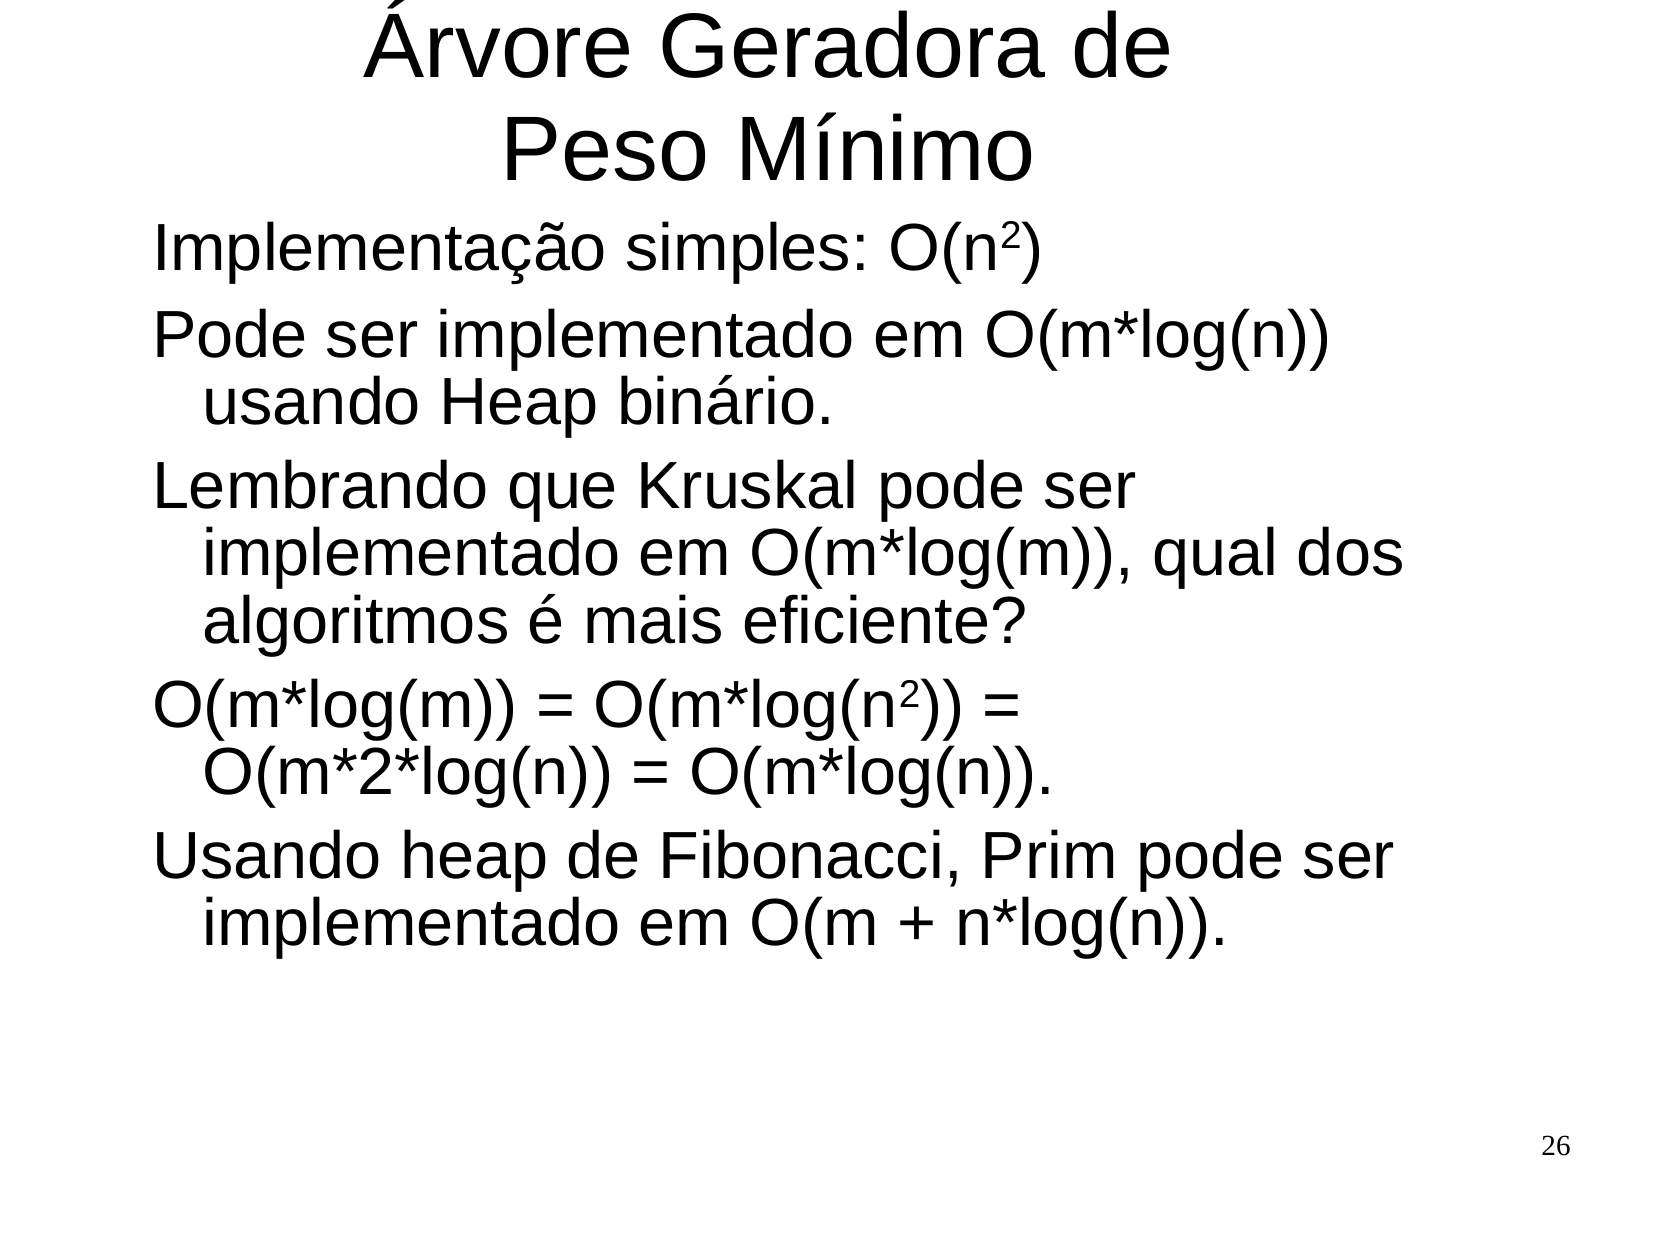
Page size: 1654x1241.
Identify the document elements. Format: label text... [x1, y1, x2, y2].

list Implementação simples: O(n2)‏ Pode ser implementado em O(m*log(n)) usando Heap binário. Lembrando que Kruskal pode ser implementado em O(m*log(m)), qual dos algoritmos é mais eficiente? O(m*log(m)) = O(m*log(n2)) = O(m*2*log(n)) = O(m*log(n)). Usando heap de Fibonacci, Prim pode ser implementado em O(m + n*log(n)). [137, 197, 1450, 999]
title Árvore Geradora de Peso Mínimo [237, 0, 1300, 197]
